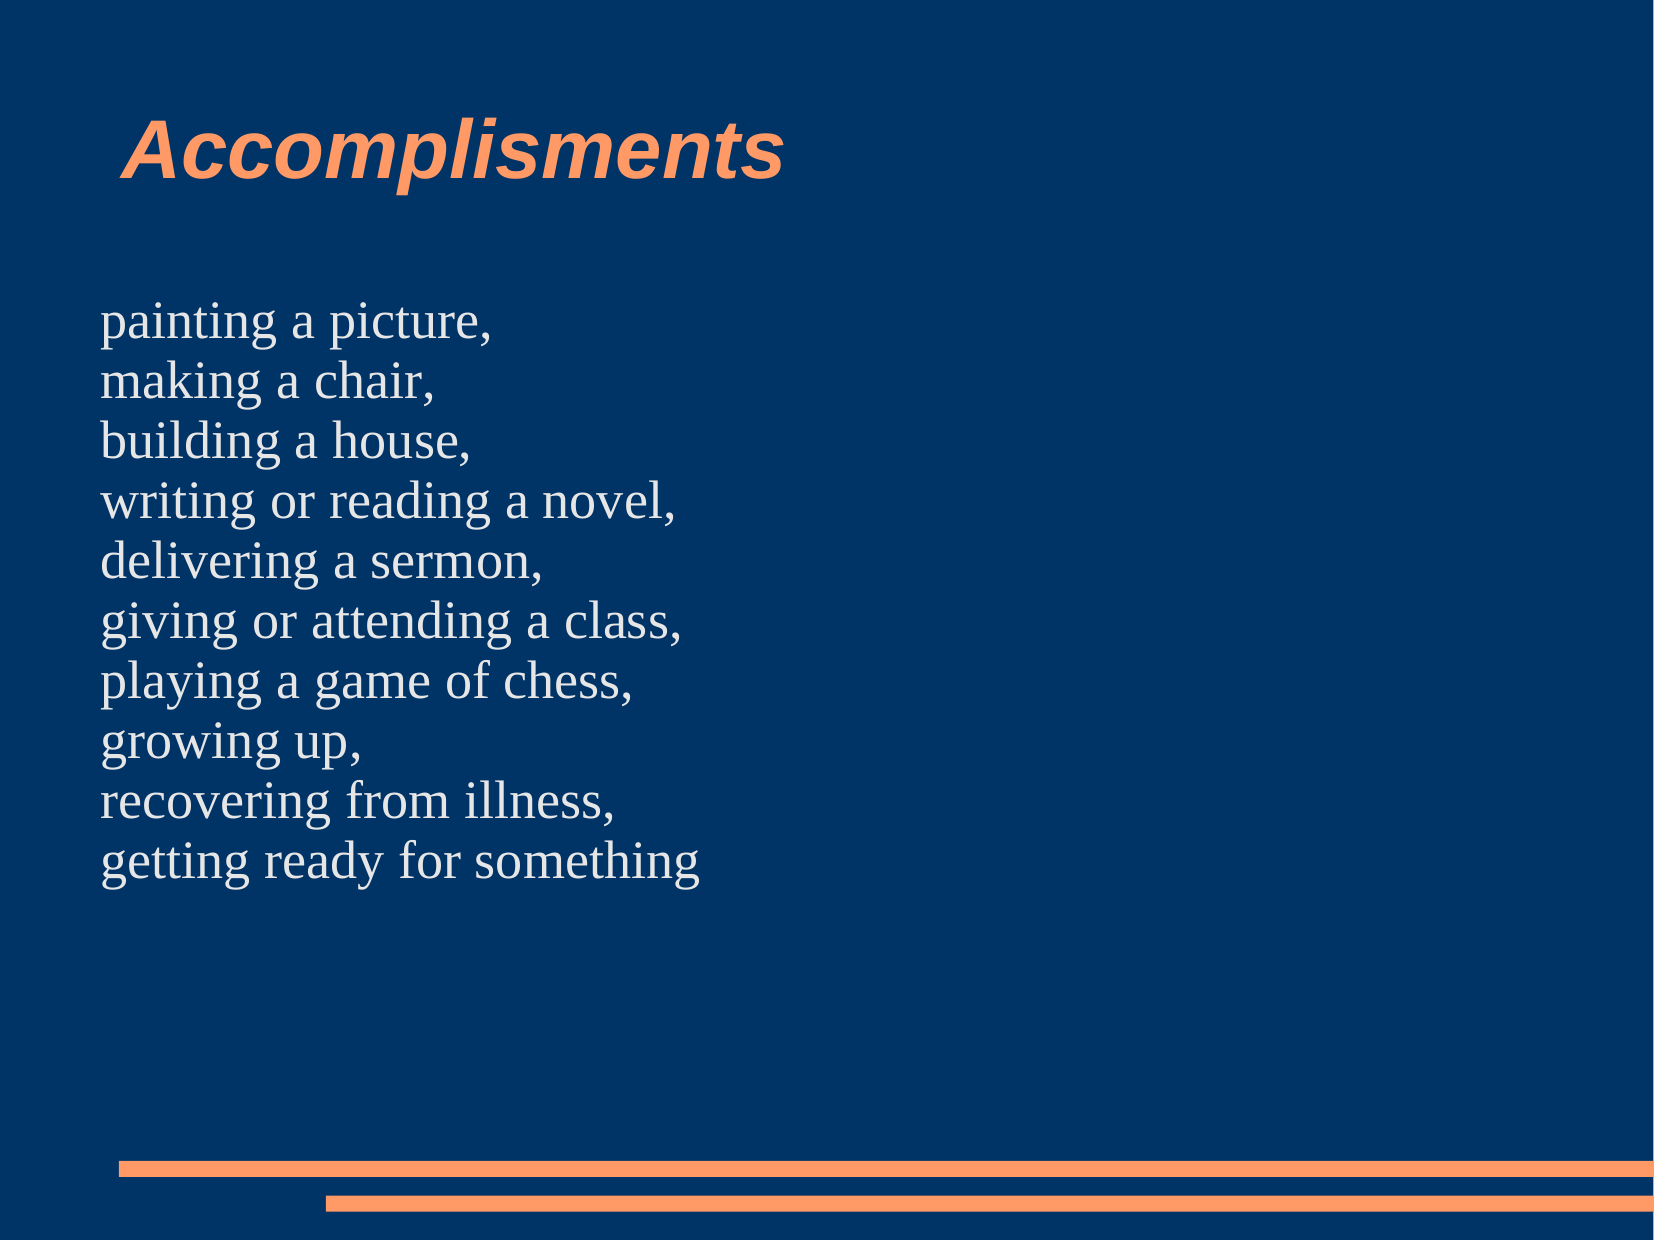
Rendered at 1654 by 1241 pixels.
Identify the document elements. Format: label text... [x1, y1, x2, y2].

list painting a picture, making a chair, building a house, writing or reading a novel, delivering a sermon, giving or attending a class, playing a game of chess, growing up, recovering from illness, getting ready for something [82, 290, 1571, 1162]
title Accomplisments [121, 46, 1534, 254]
